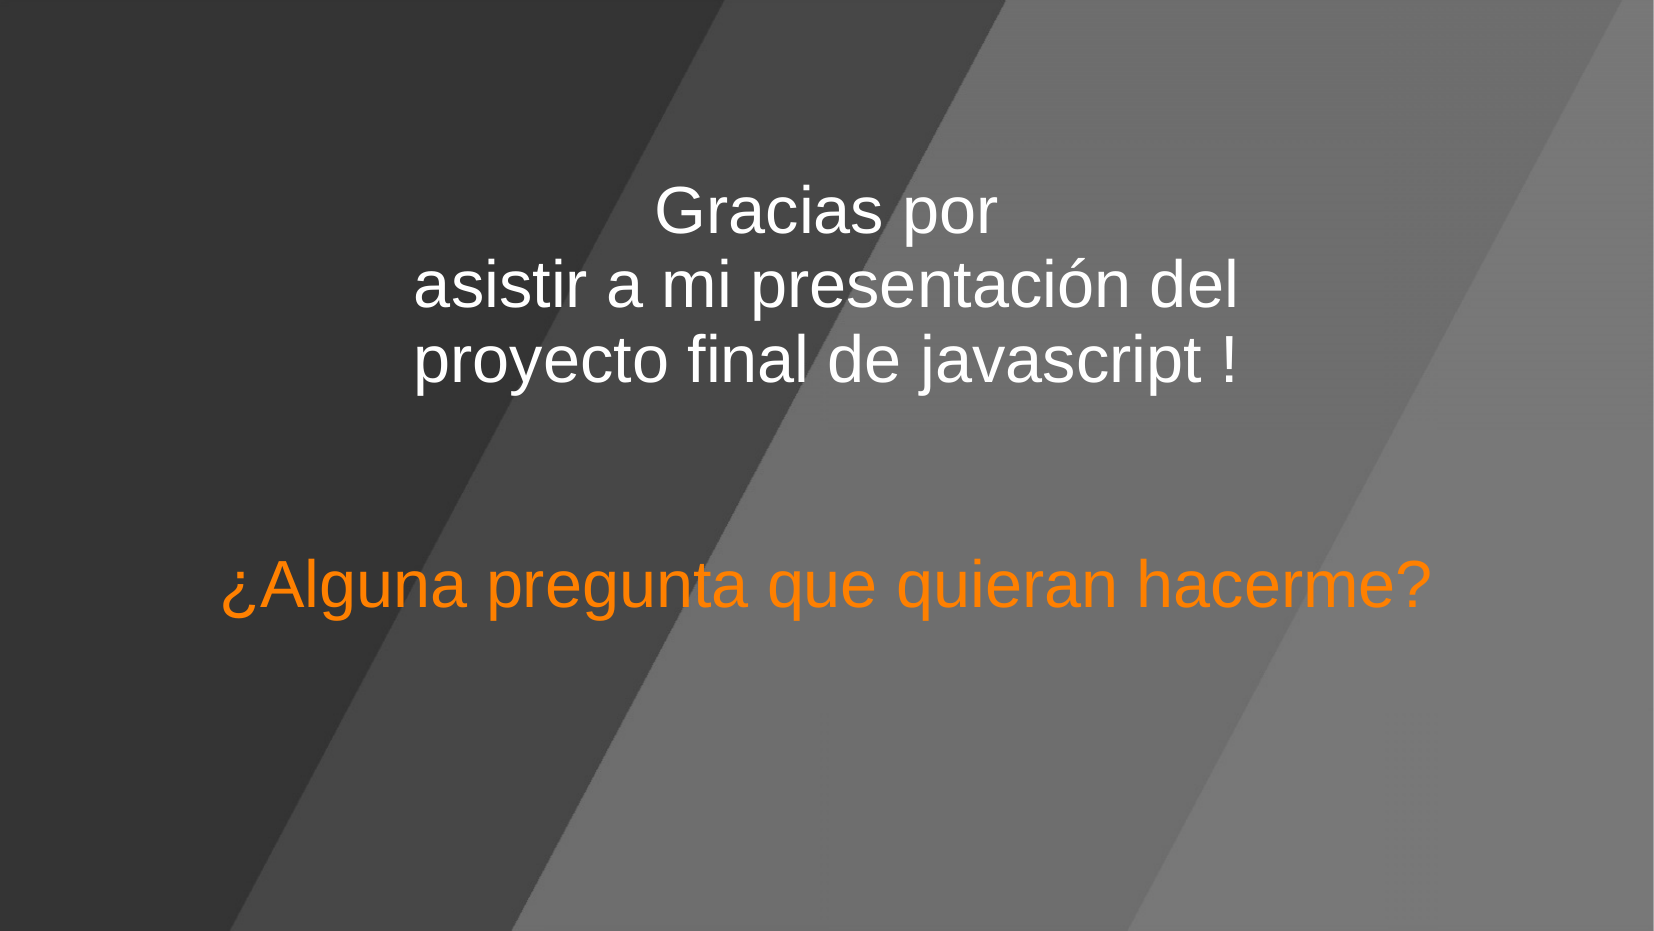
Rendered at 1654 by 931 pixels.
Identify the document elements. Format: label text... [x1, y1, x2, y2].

picture [0, 0, 1654, 931]
subtitle Gracias por asistir a mi presentación del proyecto final de javascript ! ¿Alguna pregunta que quieran hacerme? [82, 37, 1571, 757]
